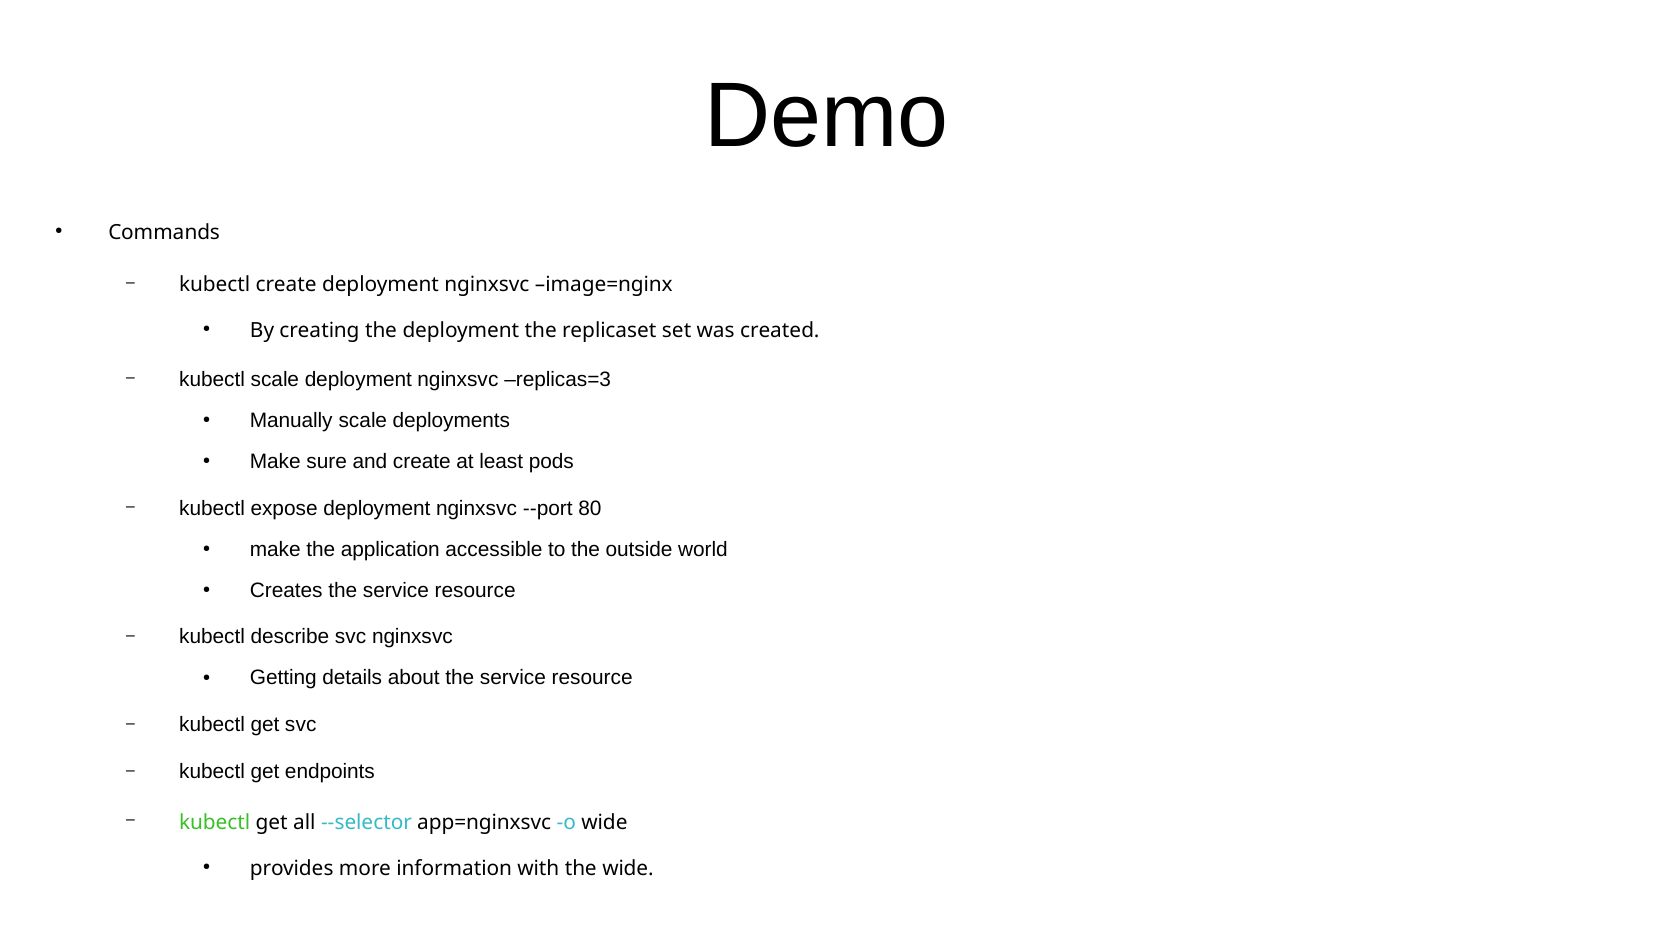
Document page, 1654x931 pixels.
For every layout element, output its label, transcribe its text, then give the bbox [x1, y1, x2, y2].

list Commands kubectl create deployment nginxsvc –image=nginx By creating the deployment the replicaset set was created. kubectl scale deployment nginxsvc –replicas=3 Manually scale deployments Make sure and create at least pods kubectl expose deployment nginxsvc --port 80 make the application accessible to the outside world Creates the service resource kubectl describe svc nginxsvc Getting details about the service resource kubectl get svc kubectl get endpoints kubectl get all --selector app=nginxsvc -o wide provides more information with the wide. [37, 217, 1571, 901]
title Demo [82, 37, 1571, 193]
